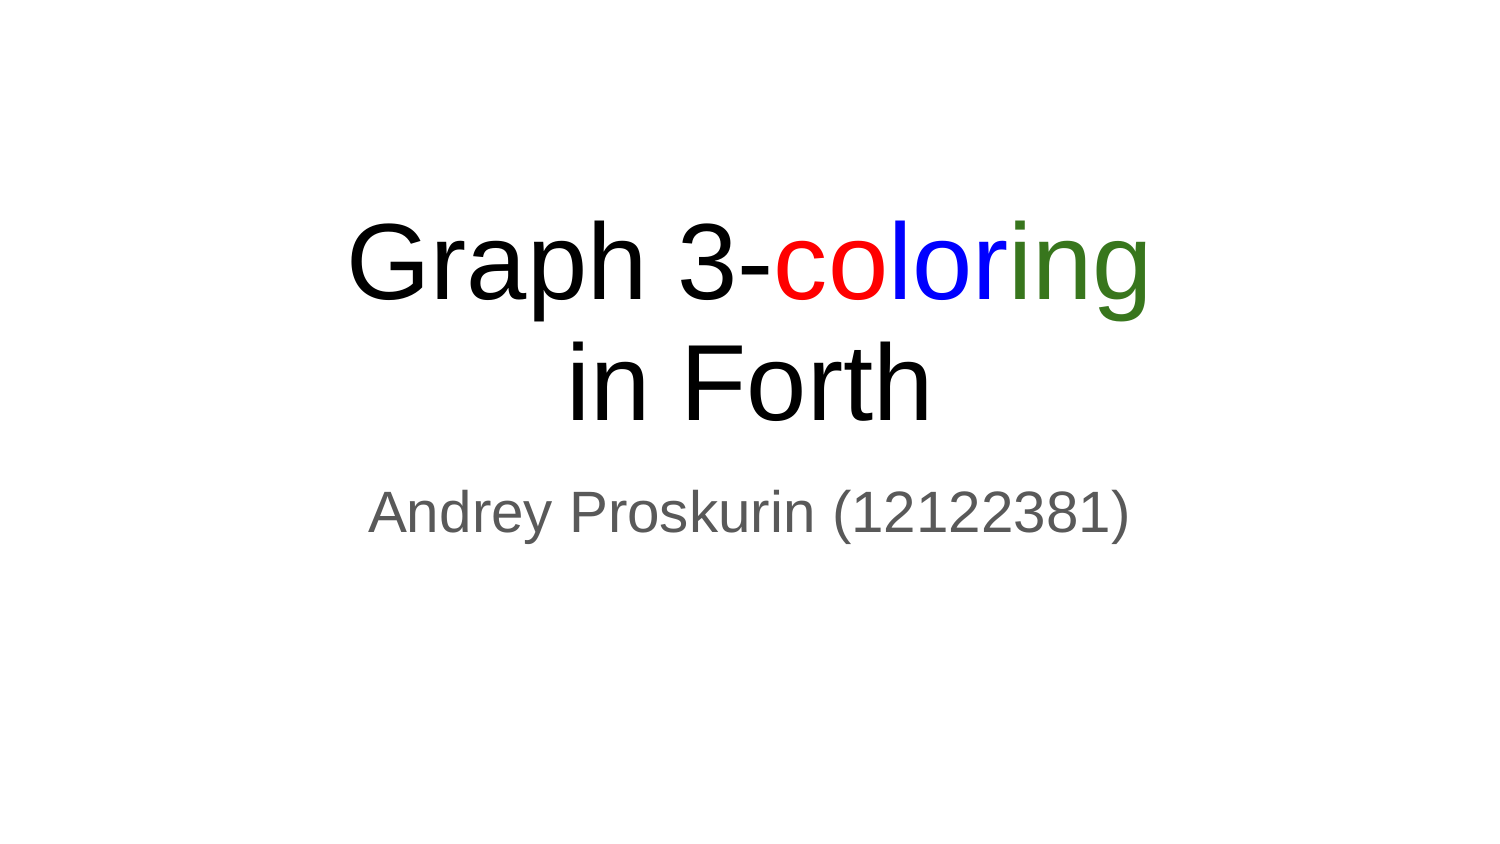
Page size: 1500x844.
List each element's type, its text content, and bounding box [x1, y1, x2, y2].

subtitle Andrey Proskurin (12122381) [51, 464, 1449, 595]
title Graph 3-coloring in Forth [51, 122, 1449, 459]
